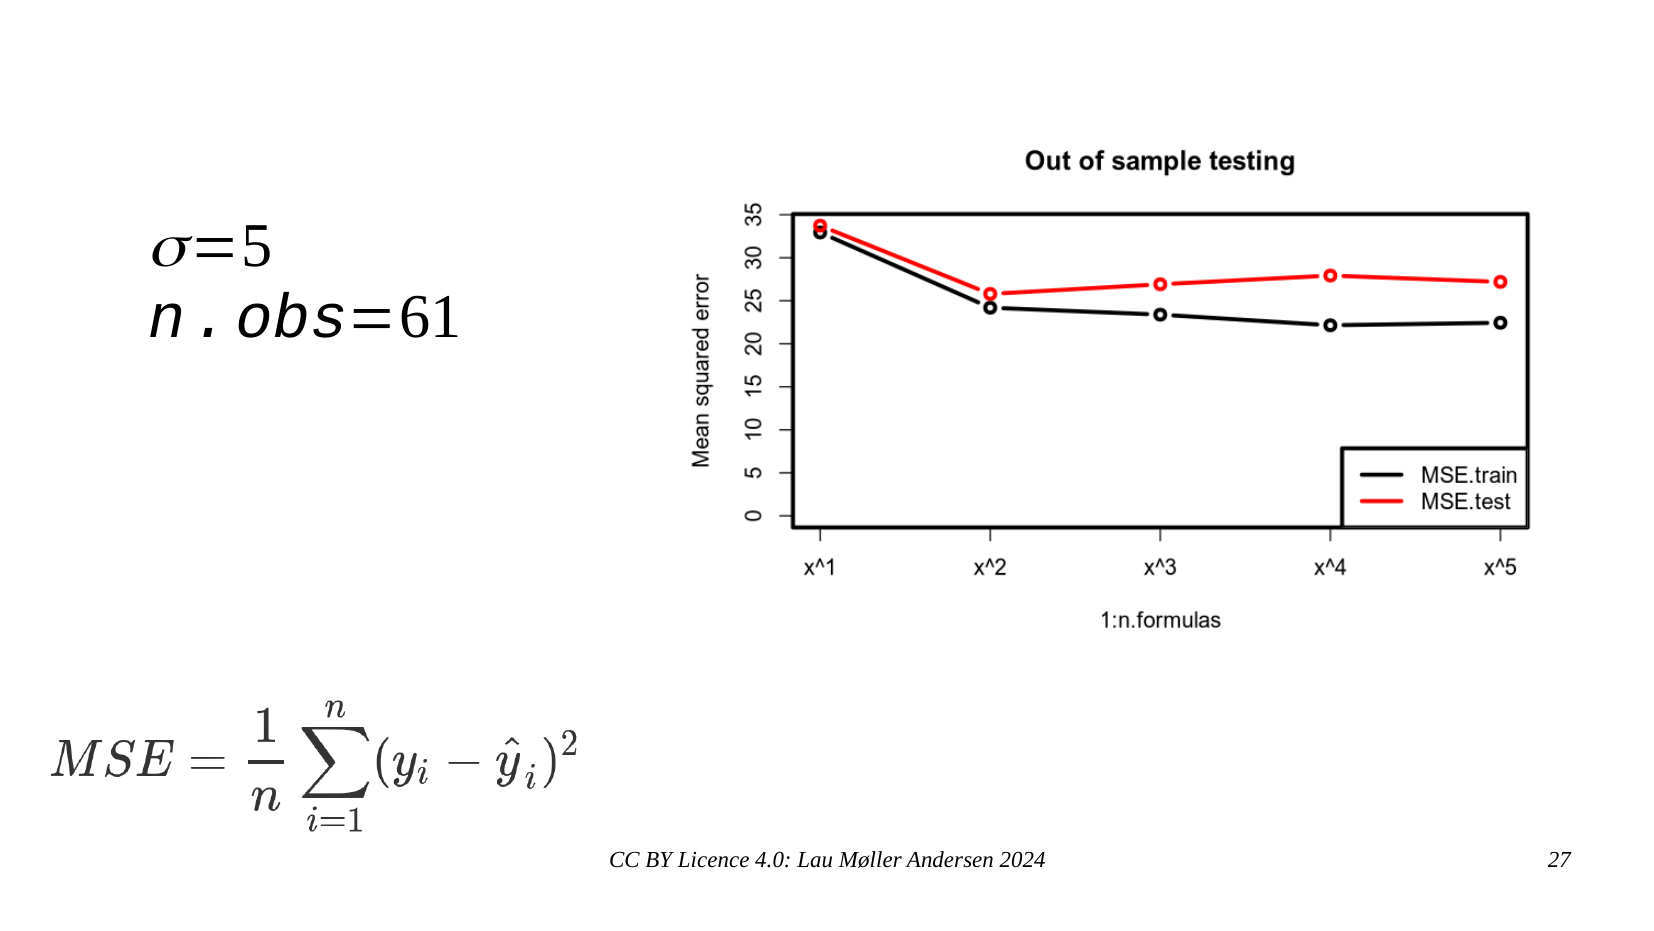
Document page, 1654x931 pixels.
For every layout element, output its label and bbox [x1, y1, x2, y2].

picture [685, 106, 1583, 662]
picture [47, 693, 583, 839]
chart [141, 209, 469, 357]
